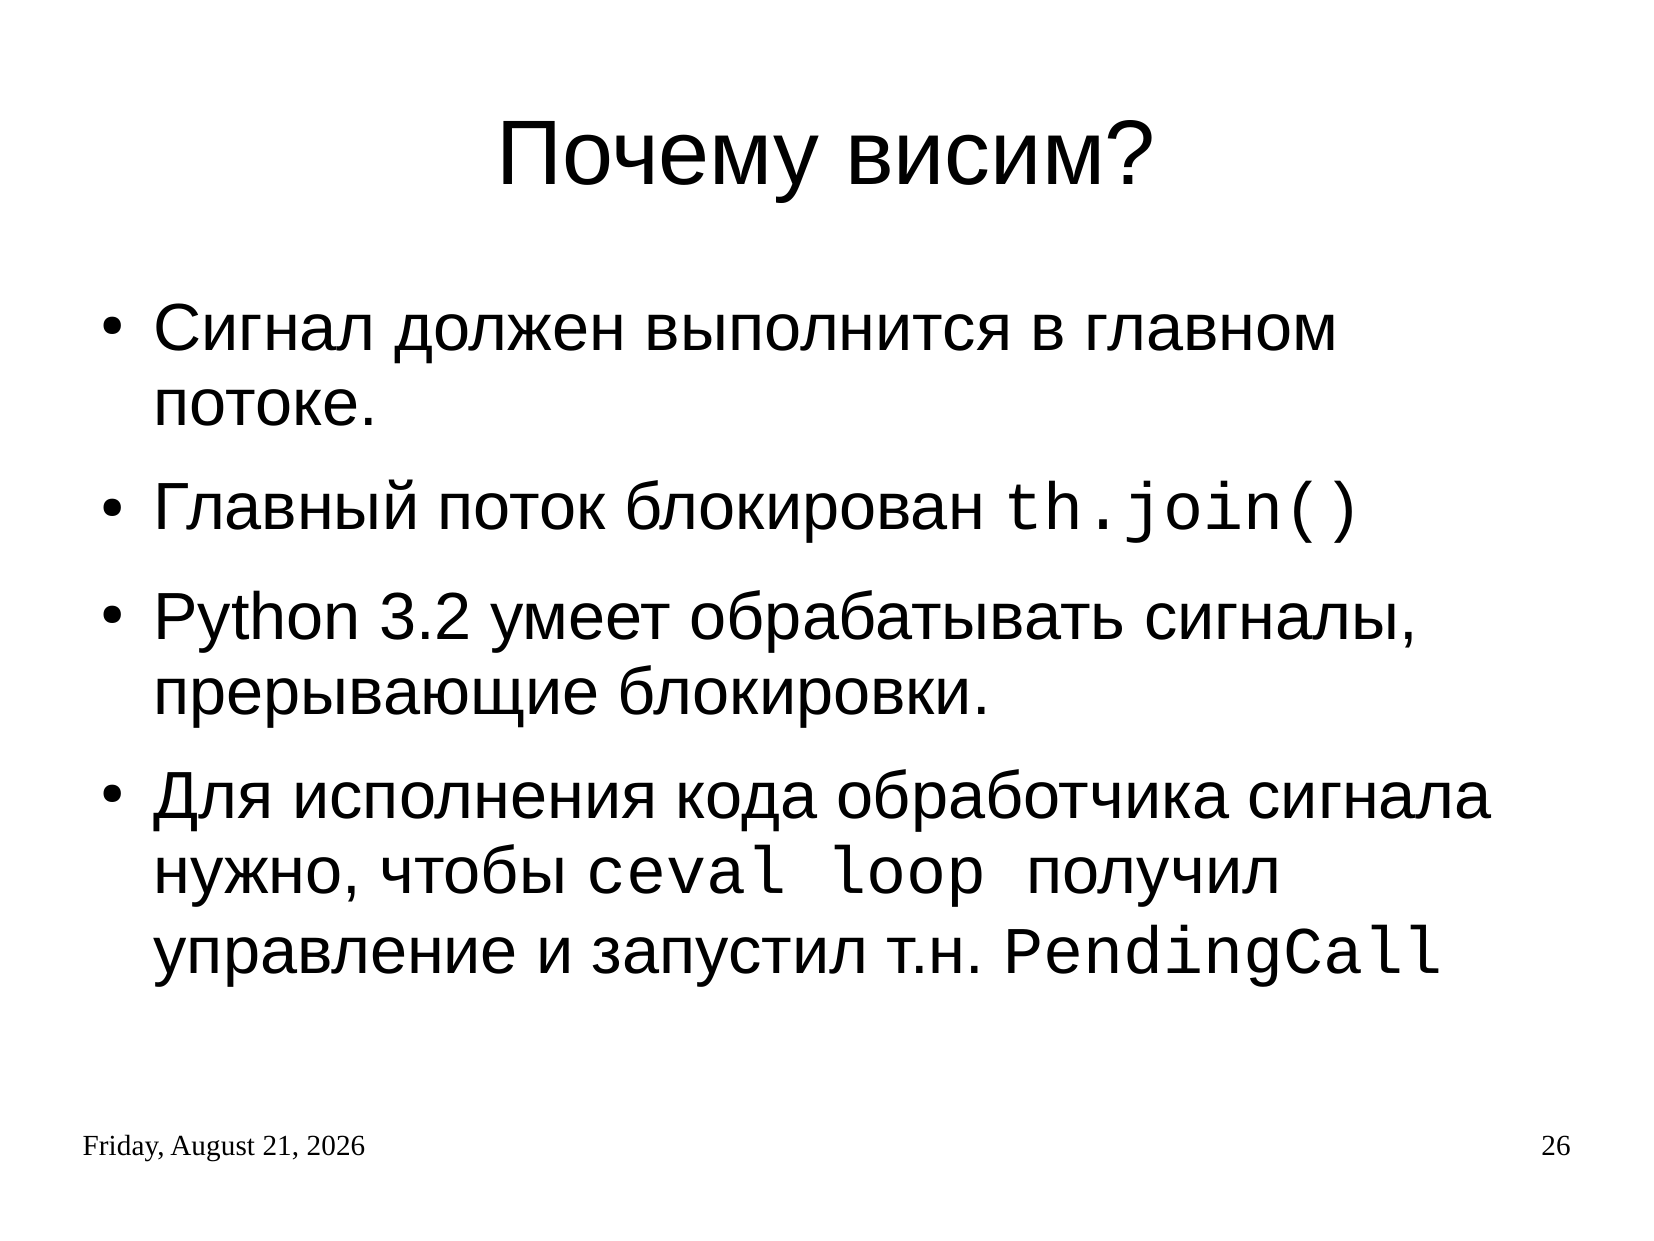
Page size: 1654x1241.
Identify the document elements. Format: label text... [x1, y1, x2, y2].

title Почему висим? [82, 49, 1571, 257]
list Сигнал должен выполнится в главном потоке. Главный поток блокирован th.join() Python 3.2 умеет обрабатывать сигналы, прерывающие блокировки. Для исполнения кода обработчика сигнала нужно, чтобы ceval loop получил управление и запустил т.н. PendingCall [82, 290, 1571, 1109]
